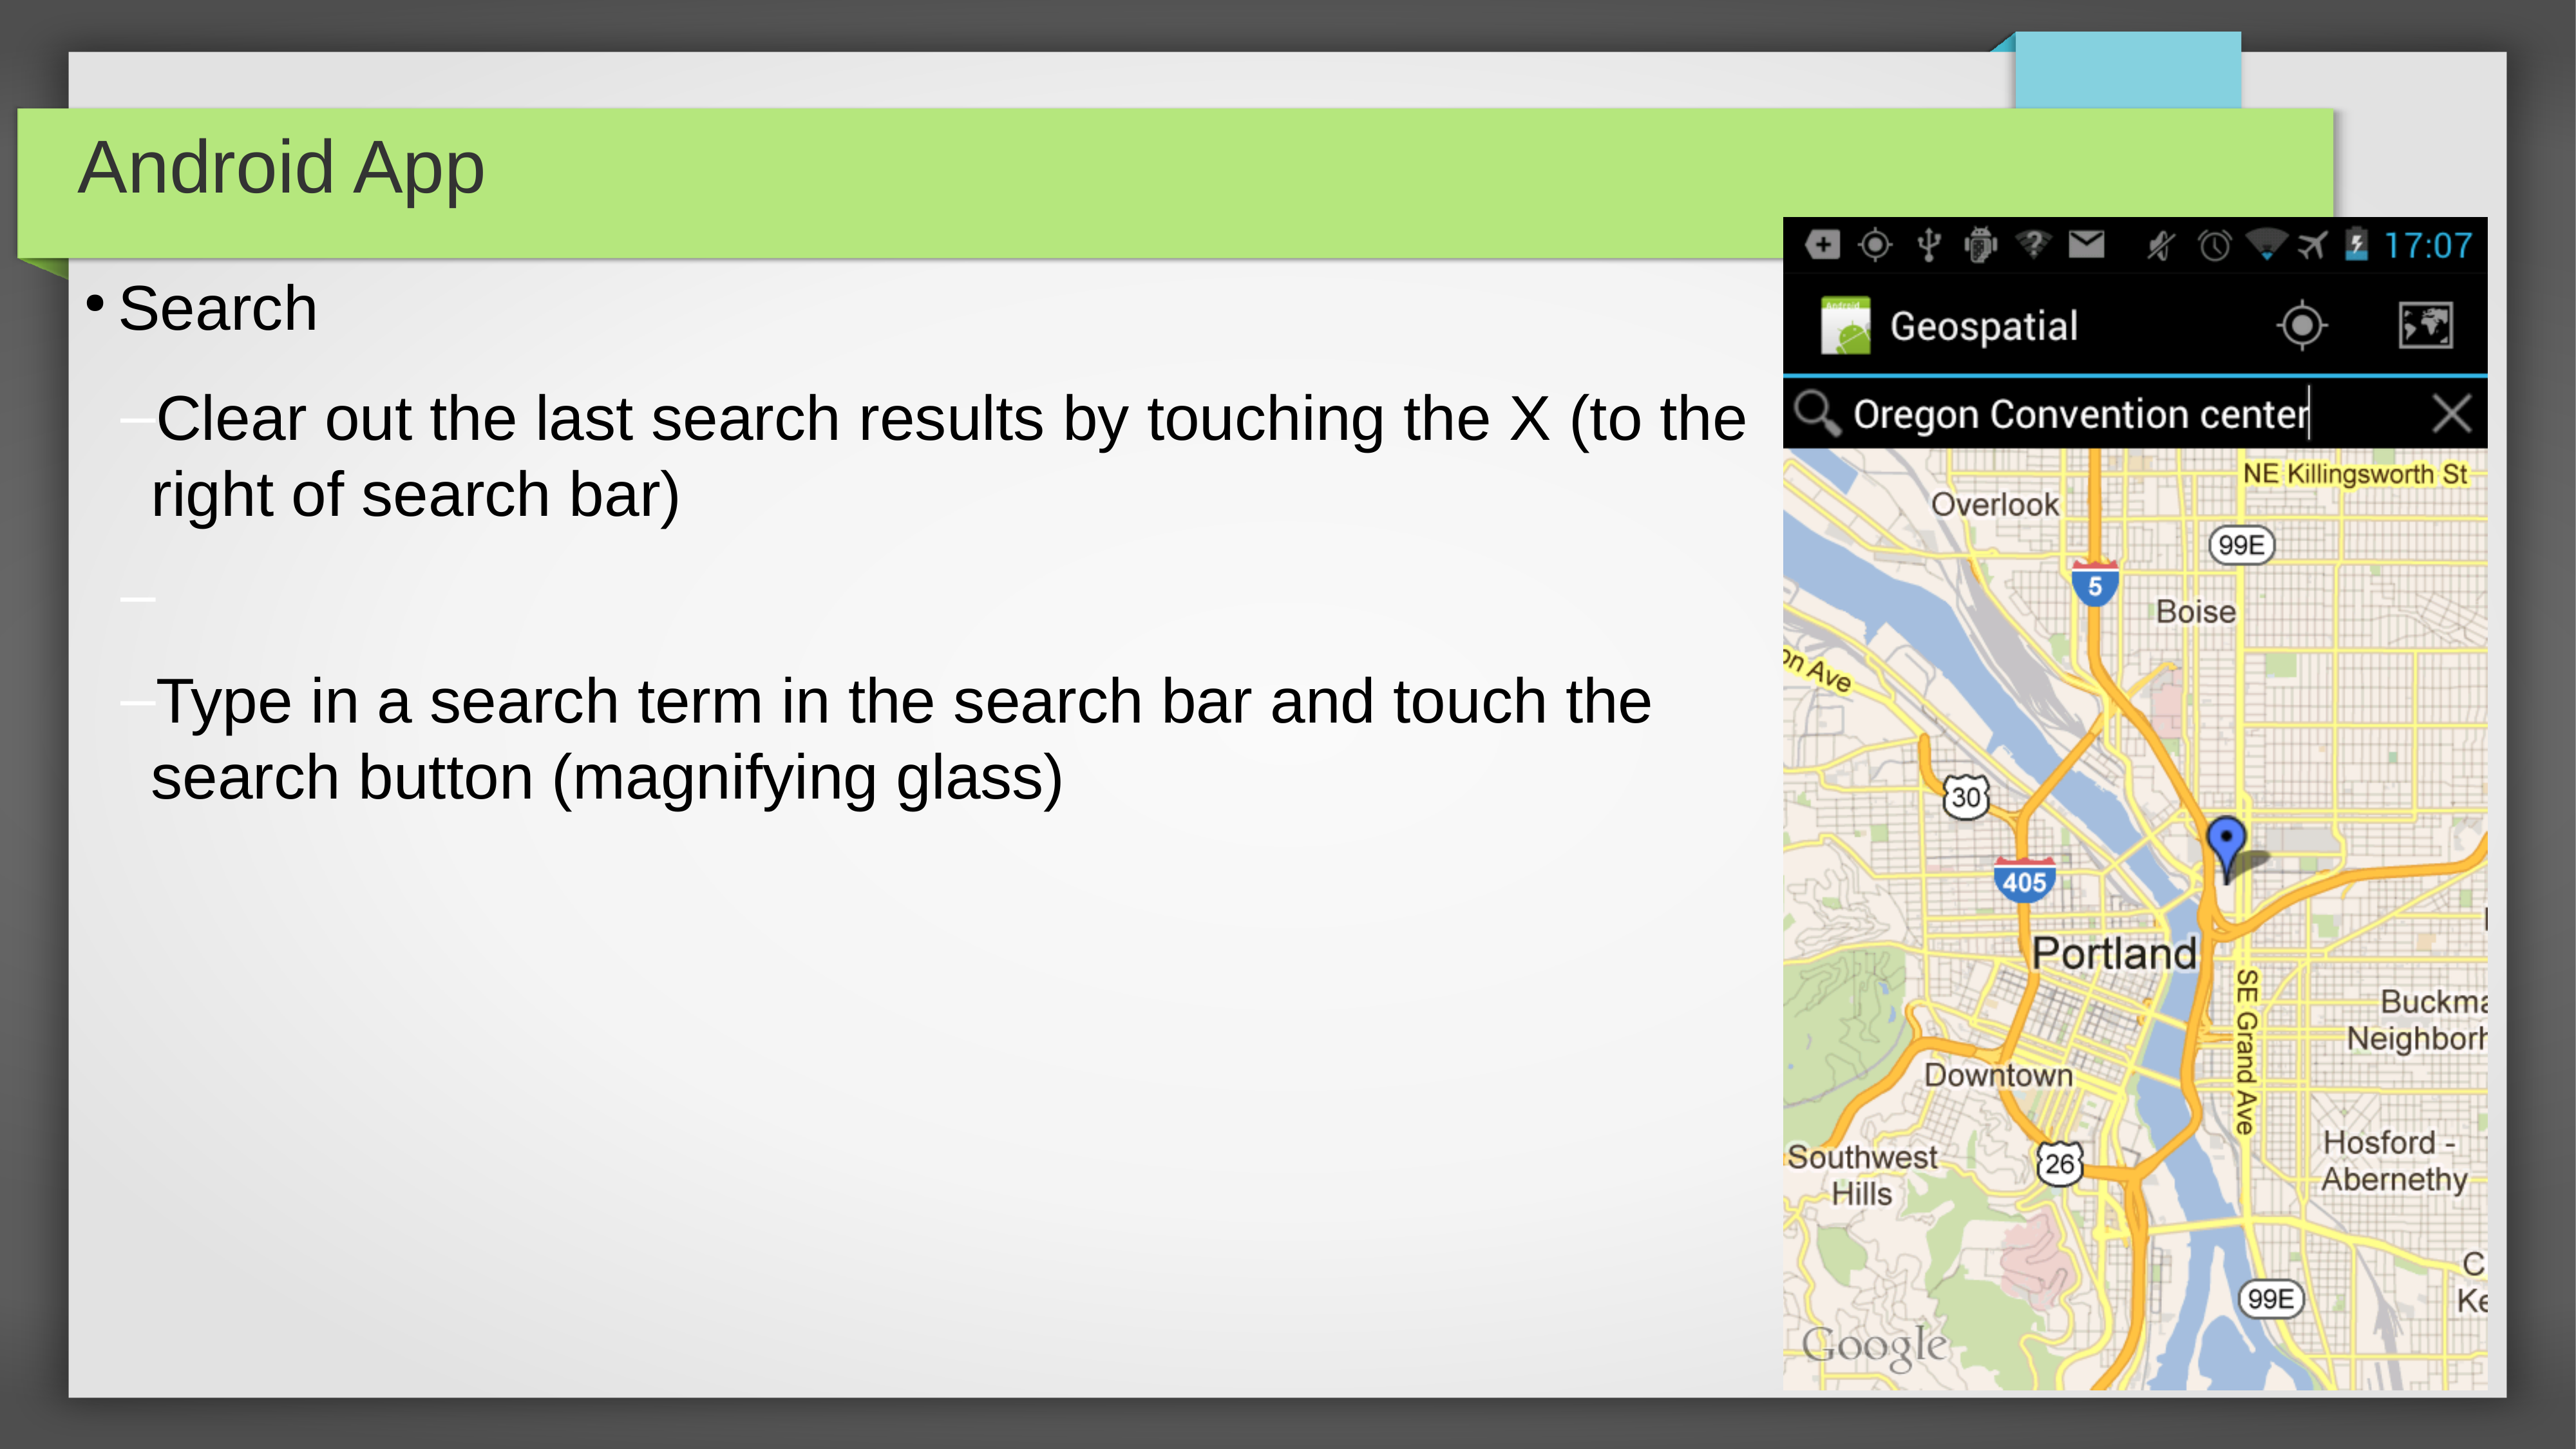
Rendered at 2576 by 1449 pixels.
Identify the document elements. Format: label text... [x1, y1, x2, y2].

list Search Clear out the last search results by touching the X (to the right of search bar) Type in a search term in the search bar and touch the search button (magnifying glass) [72, 267, 1812, 1449]
title Android App [72, 75, 2501, 251]
picture [0, 0, 2576, 1449]
